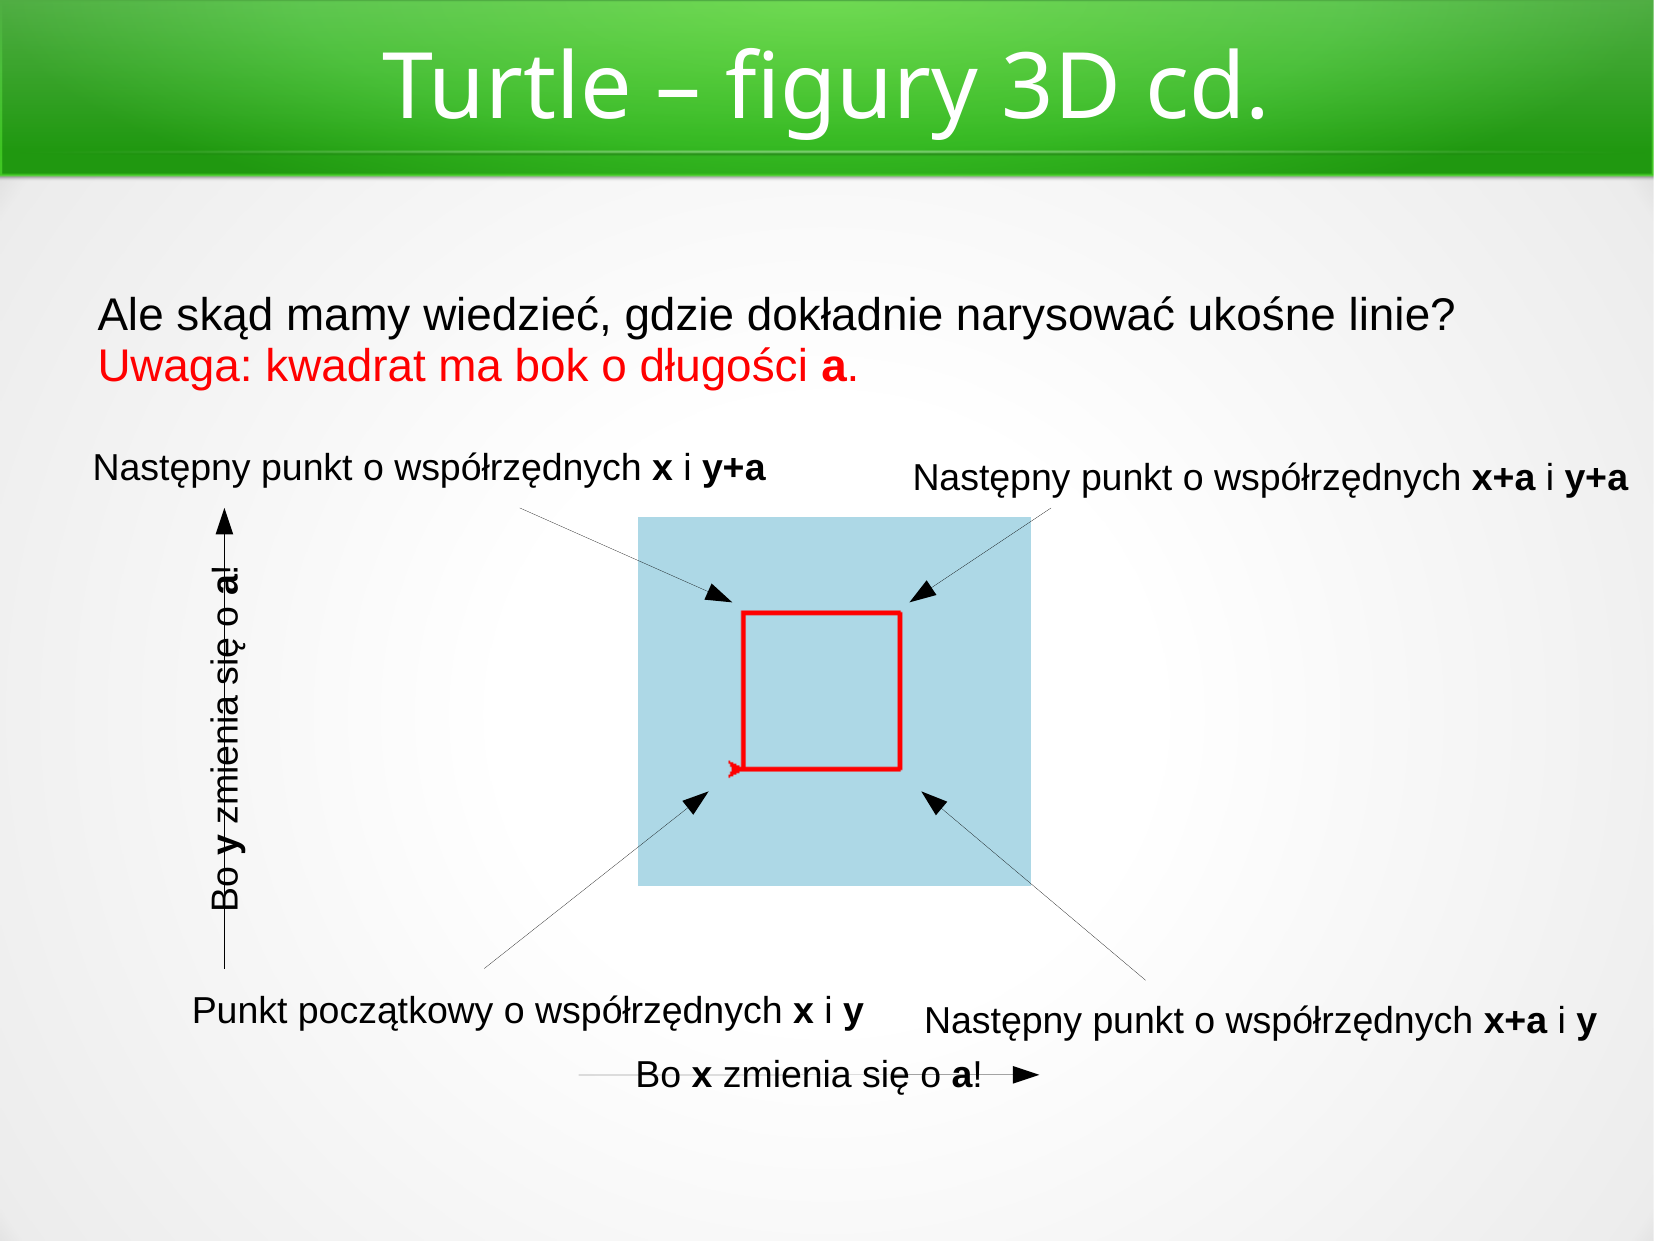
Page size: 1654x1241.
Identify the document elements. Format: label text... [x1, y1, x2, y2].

picture [0, 0, 1654, 1241]
text_box Następny punkt o współrzędnych x+a i y [909, 992, 1613, 1049]
text_box Następny punkt o współrzędnych x i y+a [77, 439, 781, 497]
picture [638, 517, 1031, 886]
text_box Punkt początkowy o współrzędnych x i y [177, 982, 879, 1040]
title Turtle – figury 3D cd. [82, 11, 1571, 154]
text_box Następny punkt o współrzędnych x+a i y+a [897, 448, 1654, 548]
text_box Ale skąd mamy wiedzieć, gdzie dokładnie narysować ukośne linie? Uwaga: kwadrat ma bok o długości a. [82, 281, 1630, 1015]
